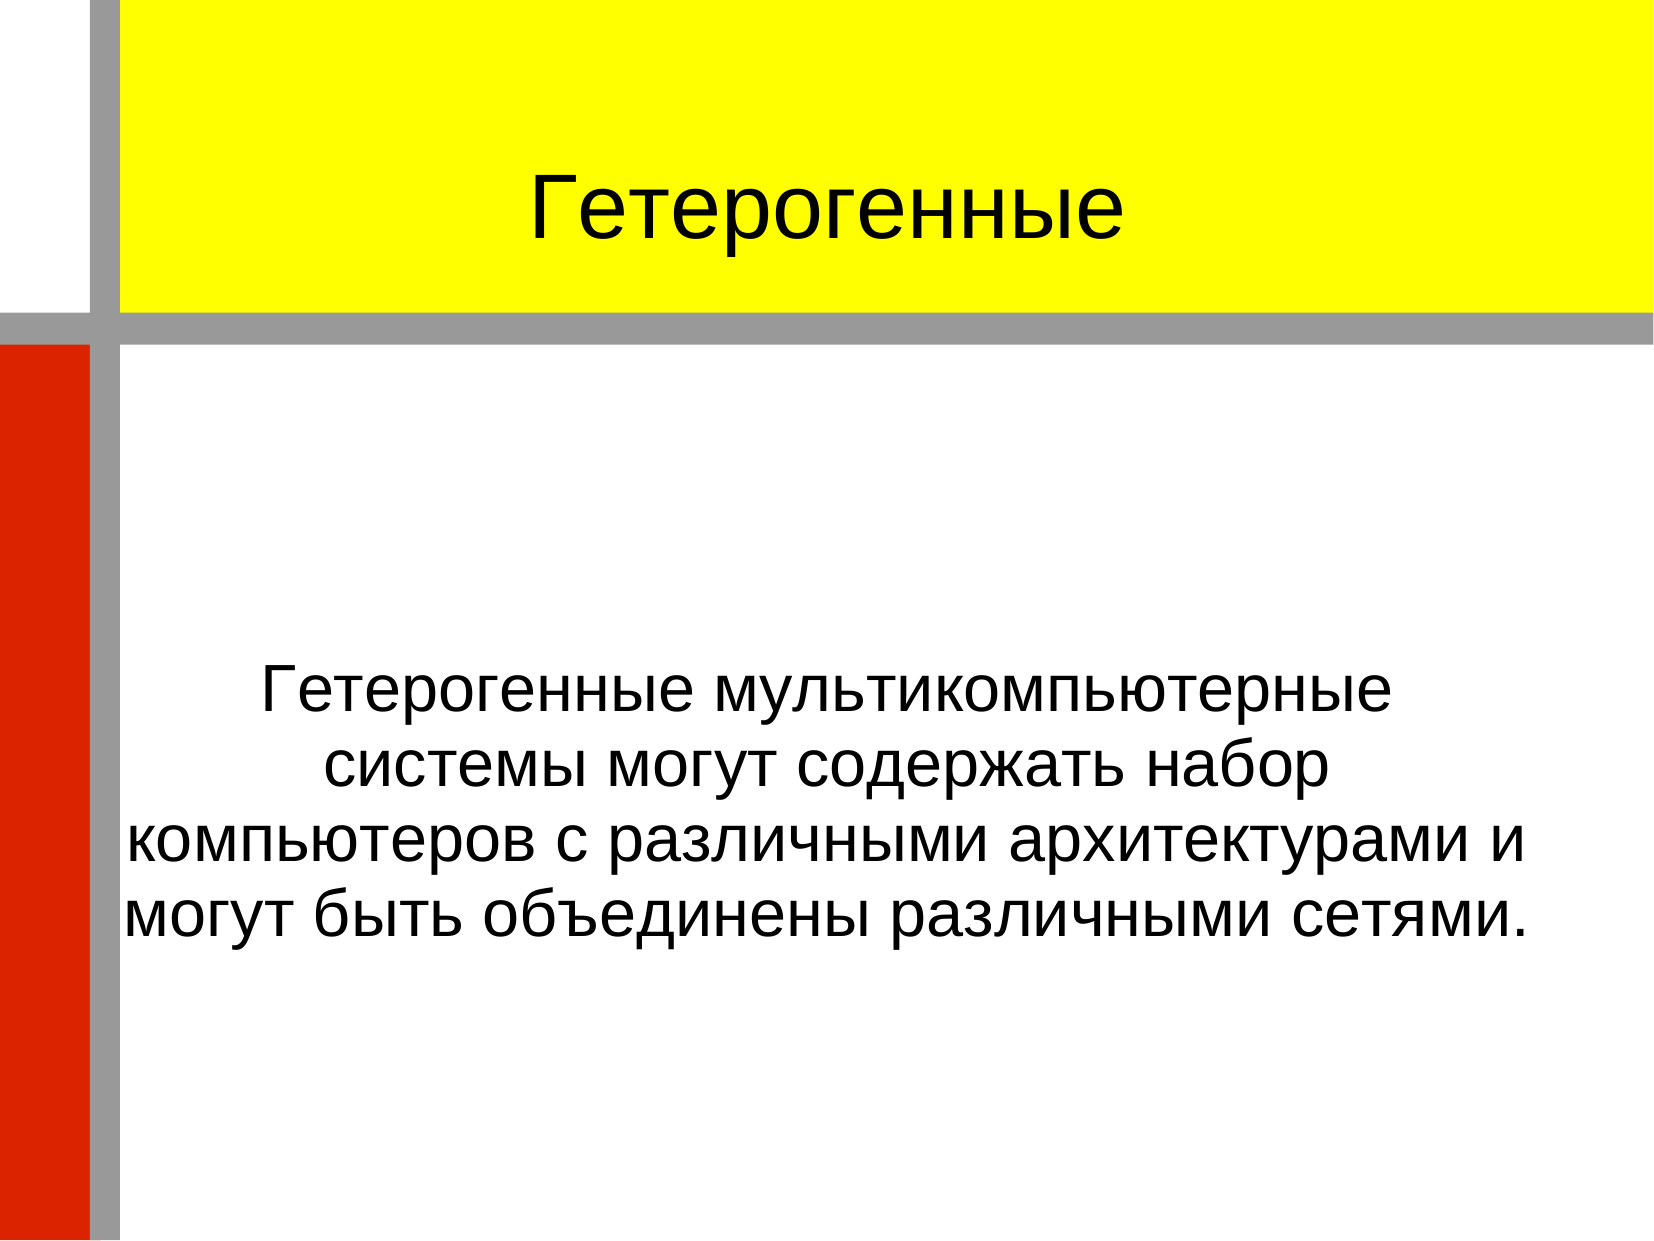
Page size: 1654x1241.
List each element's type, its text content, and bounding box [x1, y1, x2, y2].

title Гетерогенные [121, 110, 1534, 303]
subtitle Гетерогенные мультикомпьютерные системы могут содержать набор компьютеров с различными архитектурами и могут быть объединены различными сетями. [121, 399, 1534, 1203]
